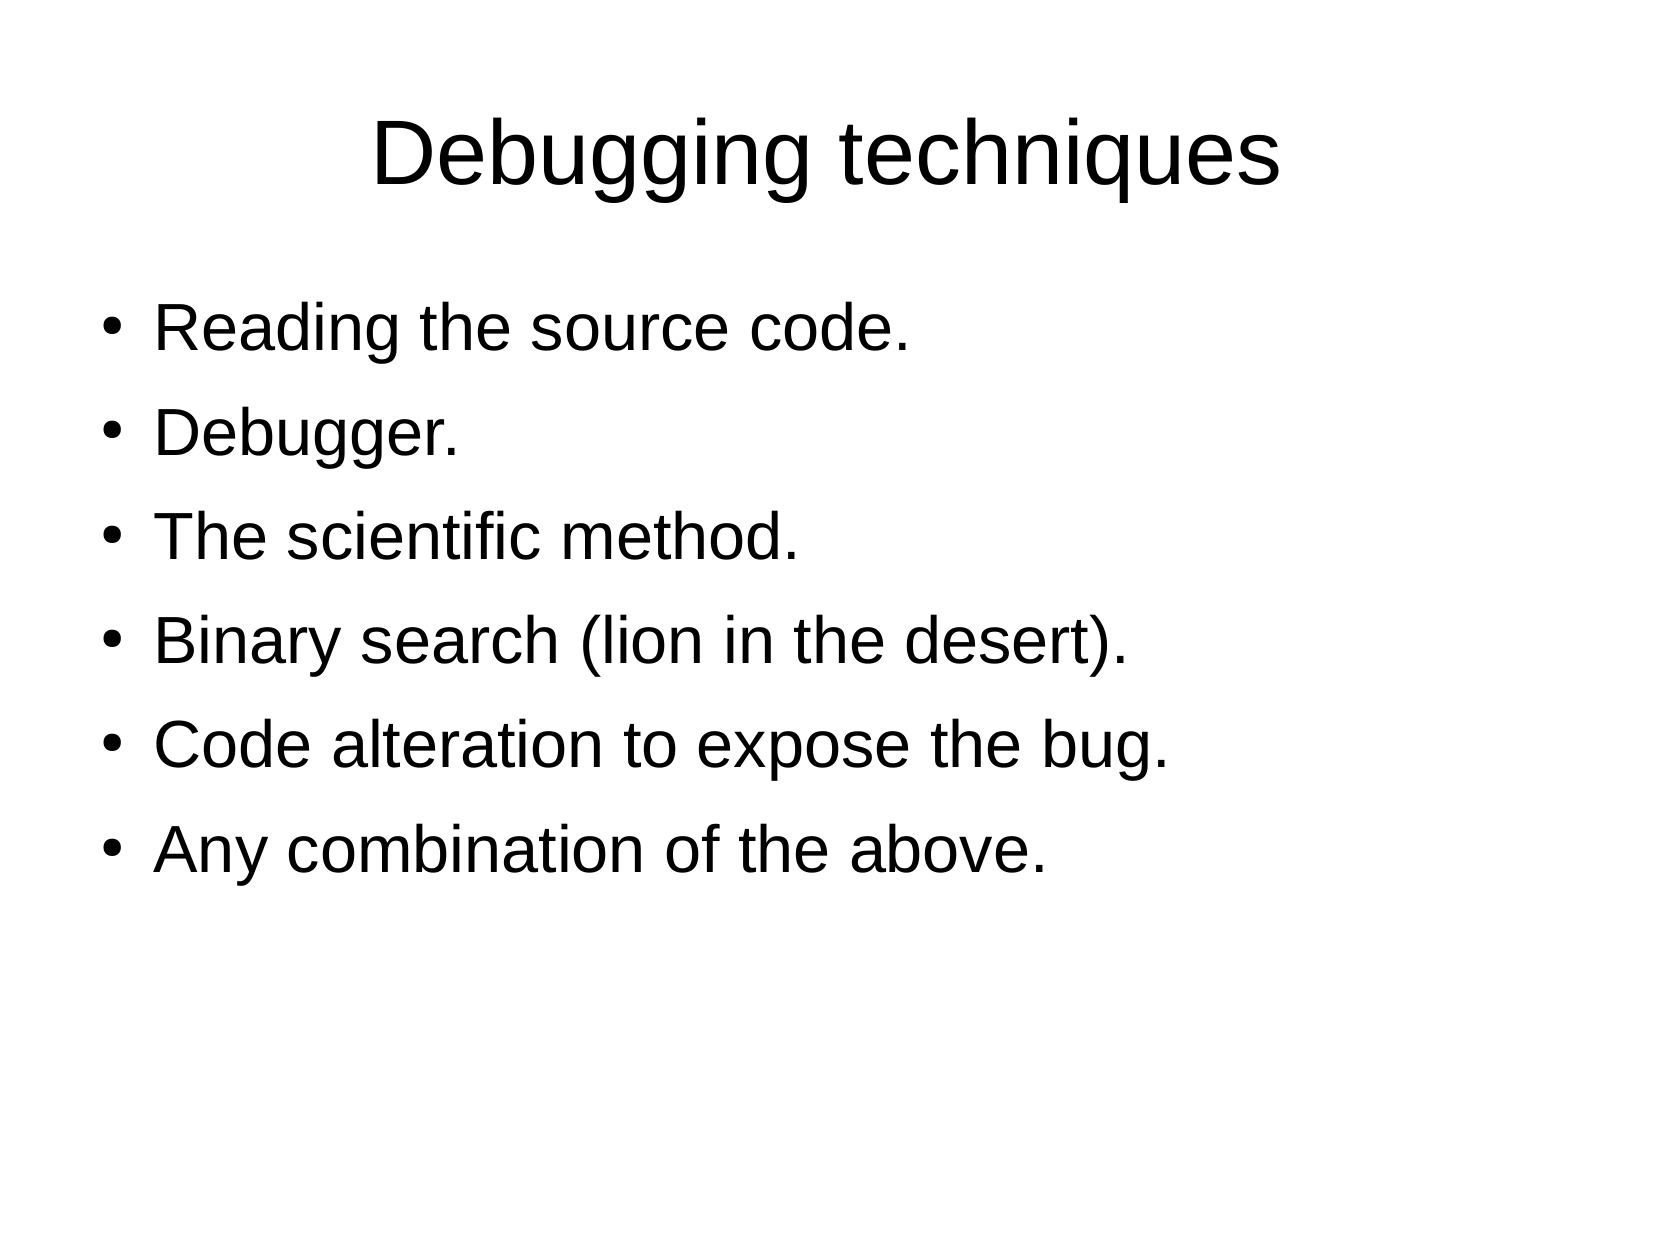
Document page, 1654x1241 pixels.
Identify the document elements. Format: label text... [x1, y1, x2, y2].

list Reading the source code. Debugger. The scientific method. Binary search (lion in the desert). Code alteration to expose the bug. Any combination of the above. [82, 290, 1571, 1010]
title Debugging techniques [82, 49, 1571, 257]
